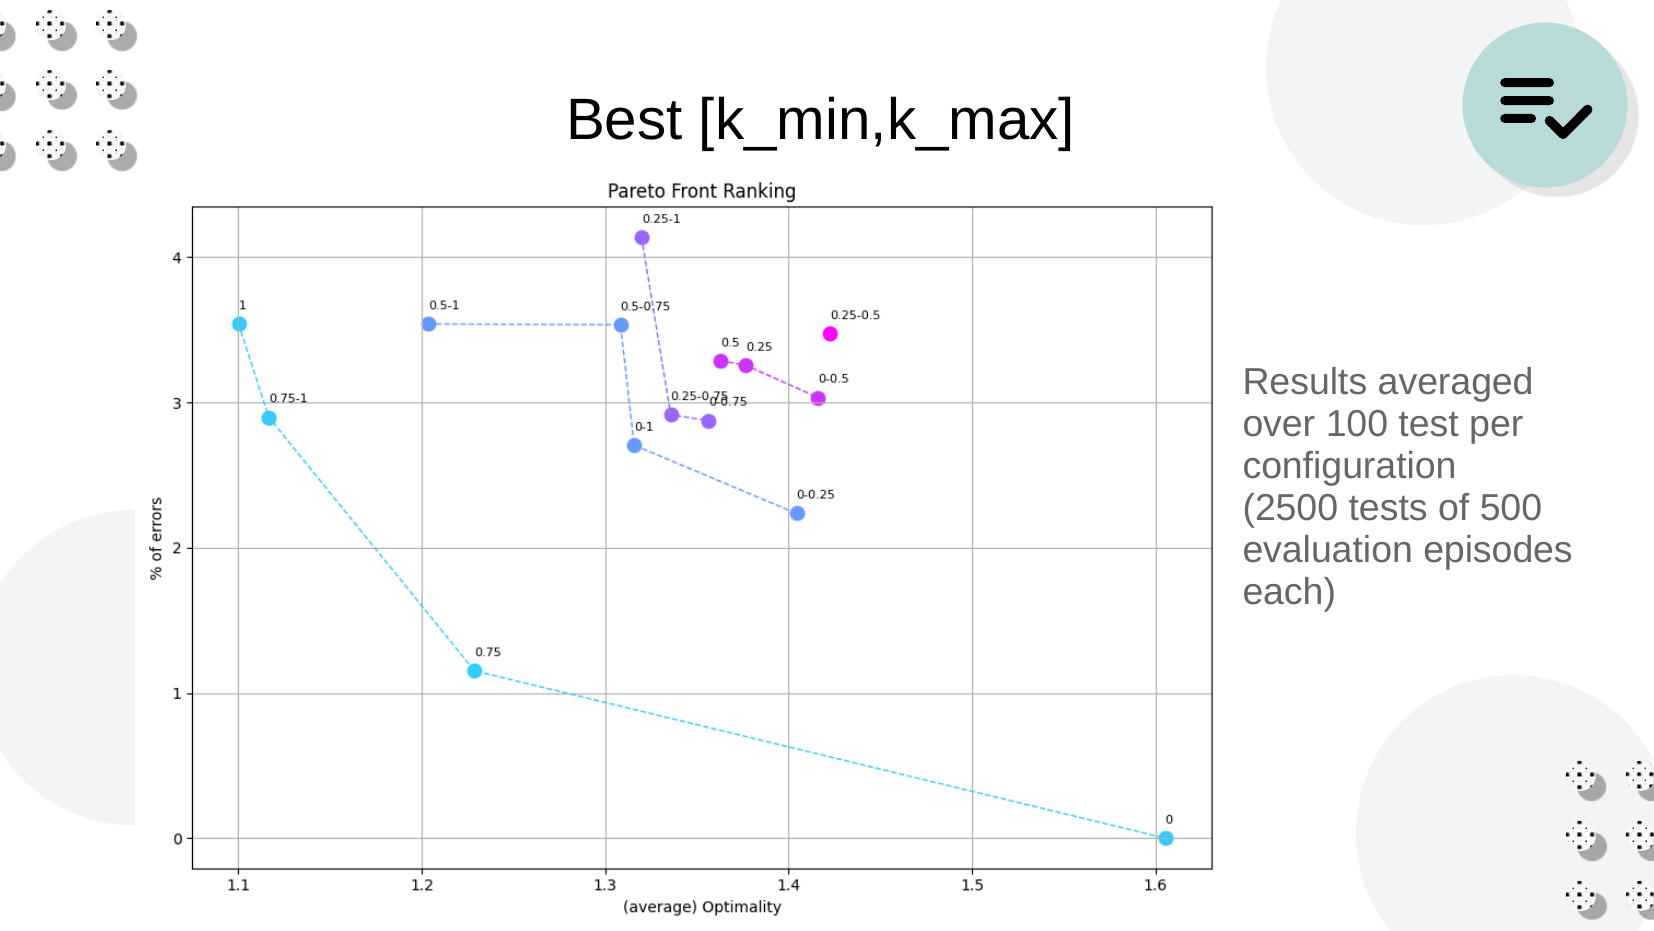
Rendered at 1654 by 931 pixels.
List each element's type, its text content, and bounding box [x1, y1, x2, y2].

picture [95, 9, 126, 41]
picture [35, 10, 66, 41]
text_box Results averaged over 100 test per configuration (2500 tests of 500 evaluation episodes each) [1227, 353, 1613, 620]
title Best [k_min,k_max] [76, 41, 1565, 197]
picture [35, 130, 67, 161]
picture [1565, 820, 1596, 851]
text_box [1462, 22, 1628, 188]
picture [0, 133, 7, 158]
picture [1489, 49, 1602, 162]
picture [0, 73, 6, 98]
picture [1565, 880, 1596, 911]
picture [1565, 760, 1596, 791]
picture [1625, 820, 1654, 851]
picture [35, 70, 66, 101]
picture [1625, 880, 1654, 911]
picture [0, 13, 6, 38]
picture [1625, 760, 1654, 791]
picture [134, 148, 1228, 931]
